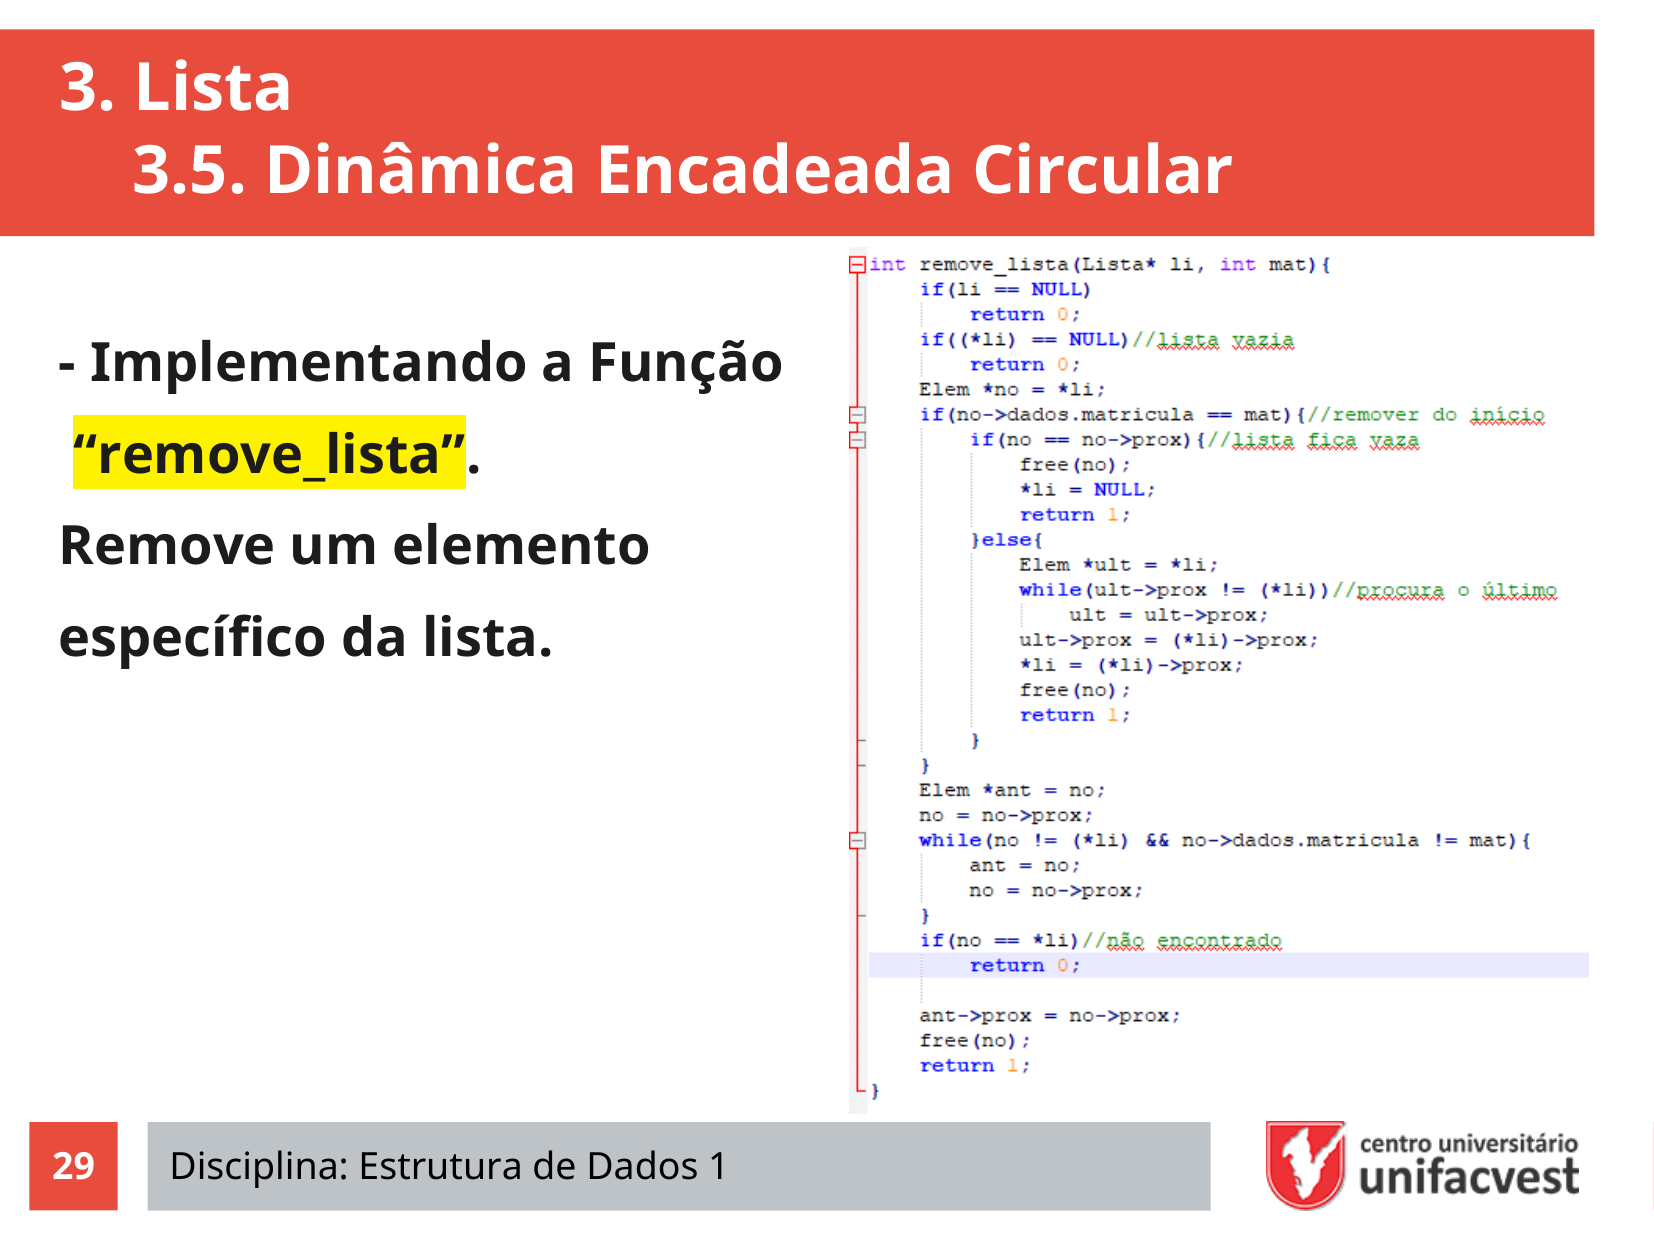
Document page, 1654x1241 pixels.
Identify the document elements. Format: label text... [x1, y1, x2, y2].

text_box Disciplina: Estrutura de Dados 1 [154, 1132, 1205, 1196]
picture [849, 247, 1589, 1114]
text_box [1238, 1120, 1654, 1212]
picture [1266, 1121, 1579, 1211]
title 3. Lista 3.5. Dinâmica Encadeada Circular [59, 59, 1595, 207]
list - Implementando a Função “remove_lista”. Remove um elemento específico da lista. [59, 324, 849, 1093]
